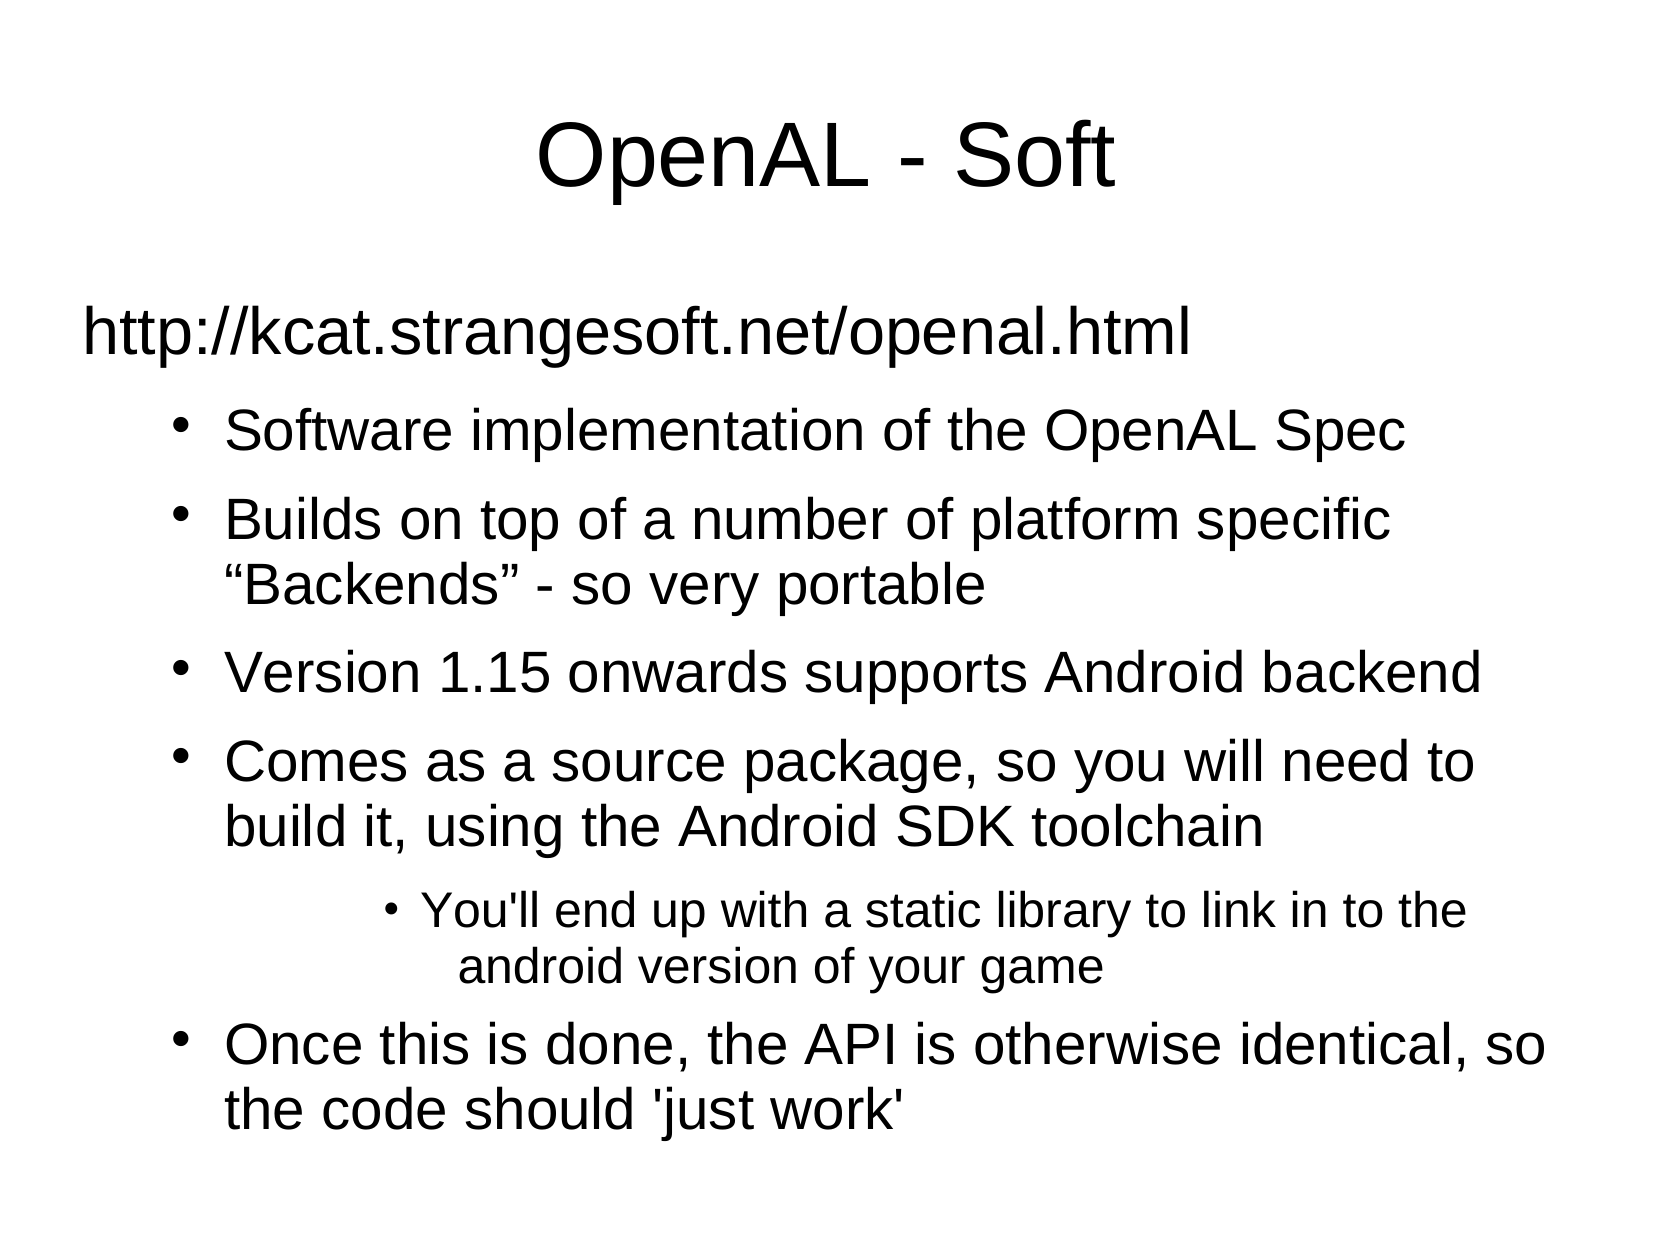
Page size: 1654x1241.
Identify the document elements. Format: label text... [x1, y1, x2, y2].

title OpenAL - Soft [82, 49, 1571, 257]
list http://kcat.strangesoft.net/openal.html Software implementation of the OpenAL Spec Builds on top of a number of platform specific “Backends” - so very portable Version 1.15 onwards supports Android backend Comes as a source package, so you will need to build it, using the Android SDK toolchain You'll end up with a static library to link in to the android version of your game Once this is done, the API is otherwise identical, so the code should 'just work' [82, 290, 1571, 1241]
